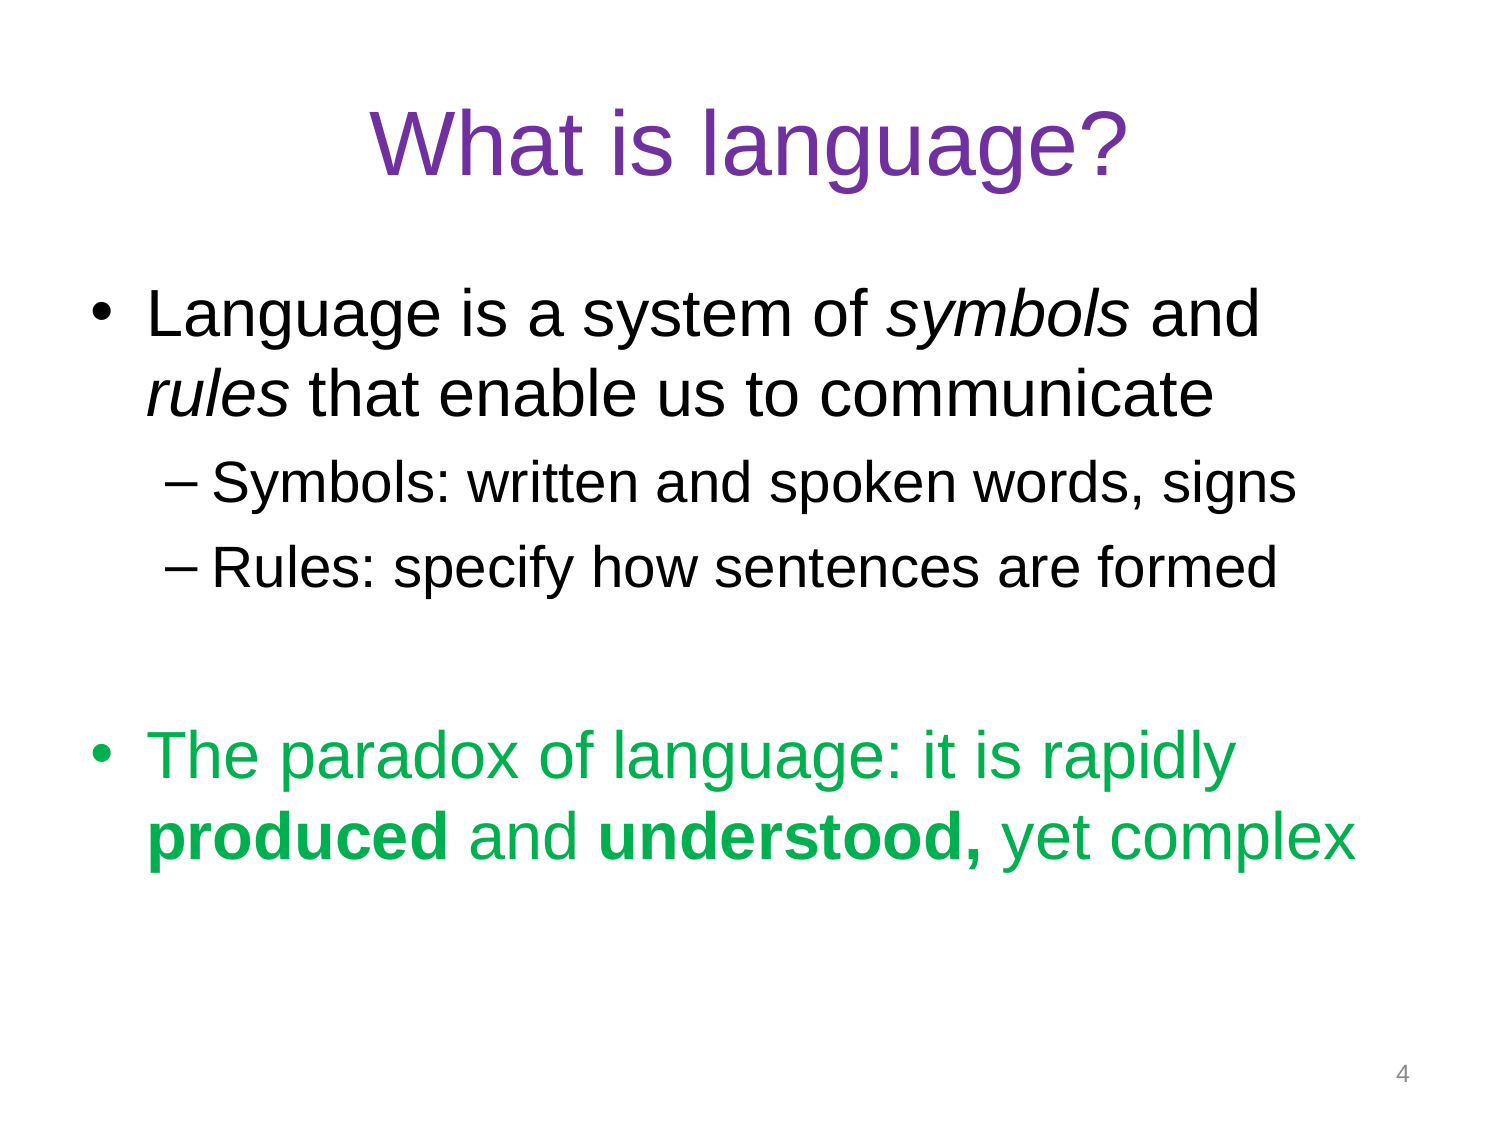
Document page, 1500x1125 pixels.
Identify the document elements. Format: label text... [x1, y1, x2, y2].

list Language is a system of symbols and rules that enable us to communicate Symbols: written and spoken words, signs Rules: specify how sentences are formed The paradox of language: it is rapidly produced and understood, yet complex [75, 262, 1426, 1005]
text_box <number> [1074, 1042, 1426, 1103]
title What is language? [75, 45, 1426, 233]
